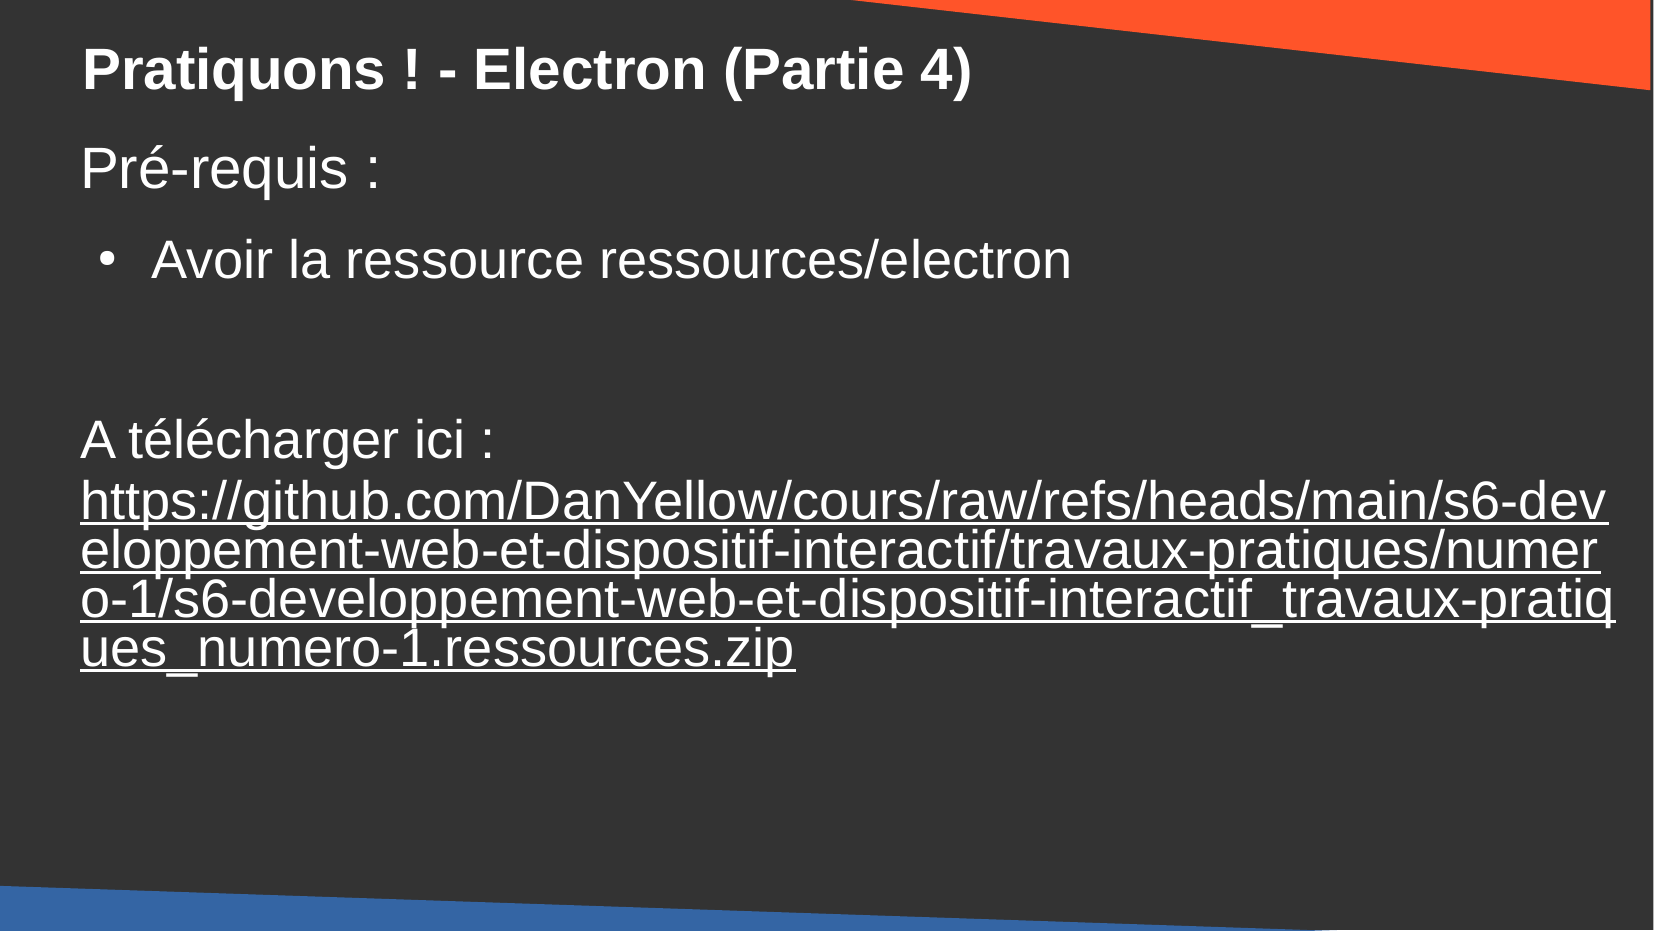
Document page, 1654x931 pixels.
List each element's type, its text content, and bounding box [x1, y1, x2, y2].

list Pré-requis : Avoir la ressource ressources/electron A télécharger ici : https://github.com/DanYellow/cours/raw/refs/heads/main/s6-developpement-web-et-dispositif-interactif/travaux-pratiques/numero-1/s6-developpement-web-et-dispositif-interactif_travaux-pratiques_numero-1.ressources.zip [80, 135, 1620, 721]
title Pratiquons ! - Electron (Partie 4) [82, 37, 1571, 114]
text_box [0, 885, 1337, 931]
text_box [851, 0, 1651, 91]
